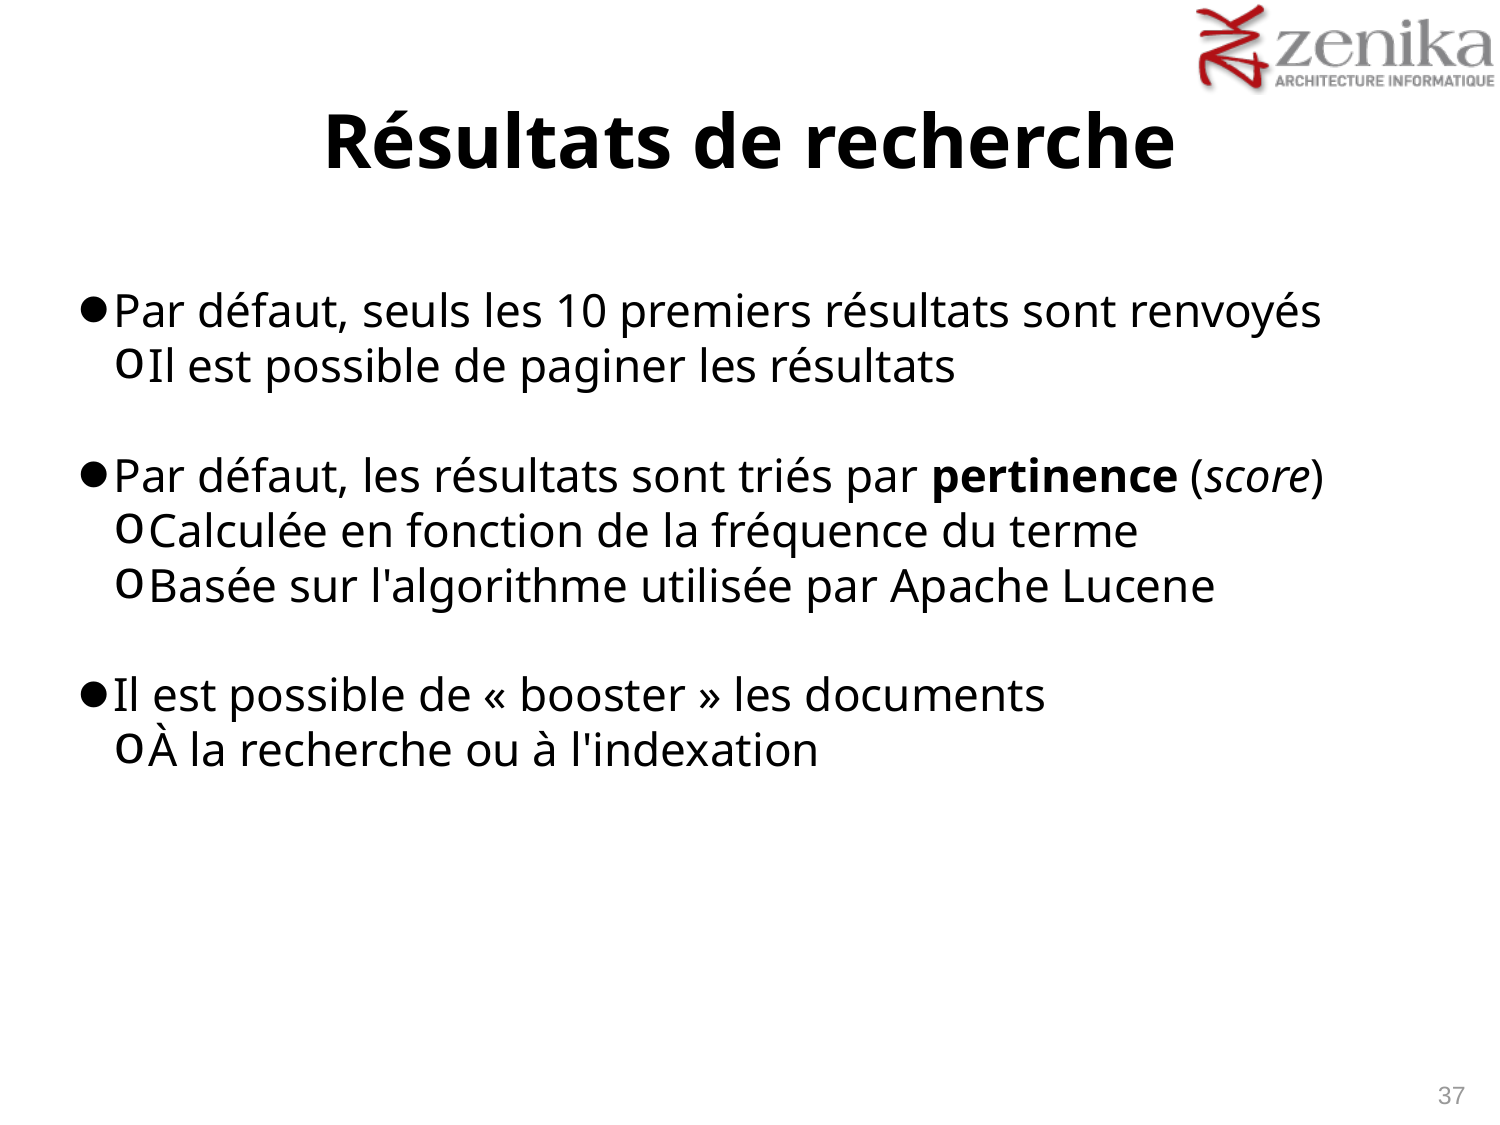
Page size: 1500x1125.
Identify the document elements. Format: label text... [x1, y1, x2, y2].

text_box Résultats de recherche [75, 29, 1425, 238]
text_box Par défaut, seuls les 10 premiers résultats sont renvoyés Il est possible de paginer les résultats Par défaut, les résultats sont triés par pertinence (score) Calculée en fonction de la fréquence du terme Basée sur l'algorithme utilisée par Apache Lucene Il est possible de « booster » les documents À la recherche ou à l'indexation [63, 238, 1470, 922]
picture [1190, 0, 1500, 95]
